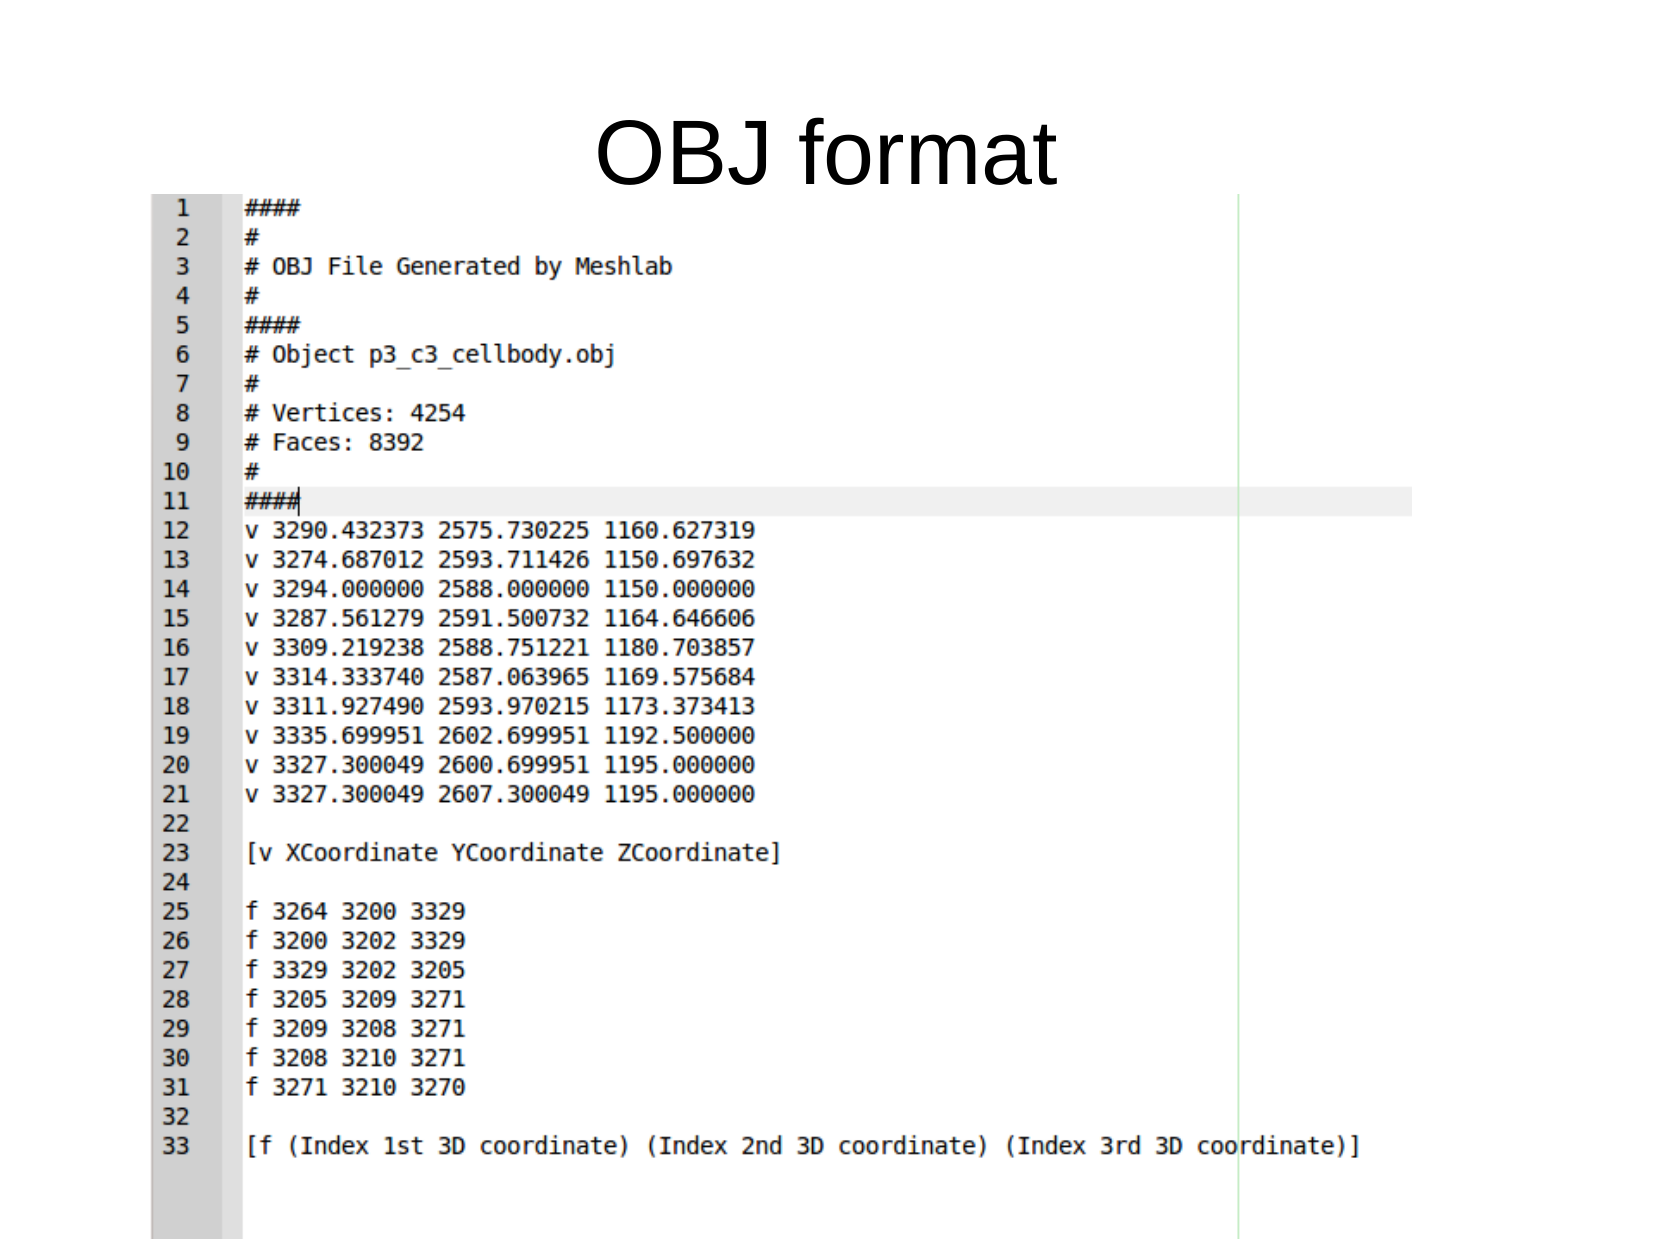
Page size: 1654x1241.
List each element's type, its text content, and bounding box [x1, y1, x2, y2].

picture [150, 194, 1412, 1240]
title OBJ format [82, 49, 1571, 257]
